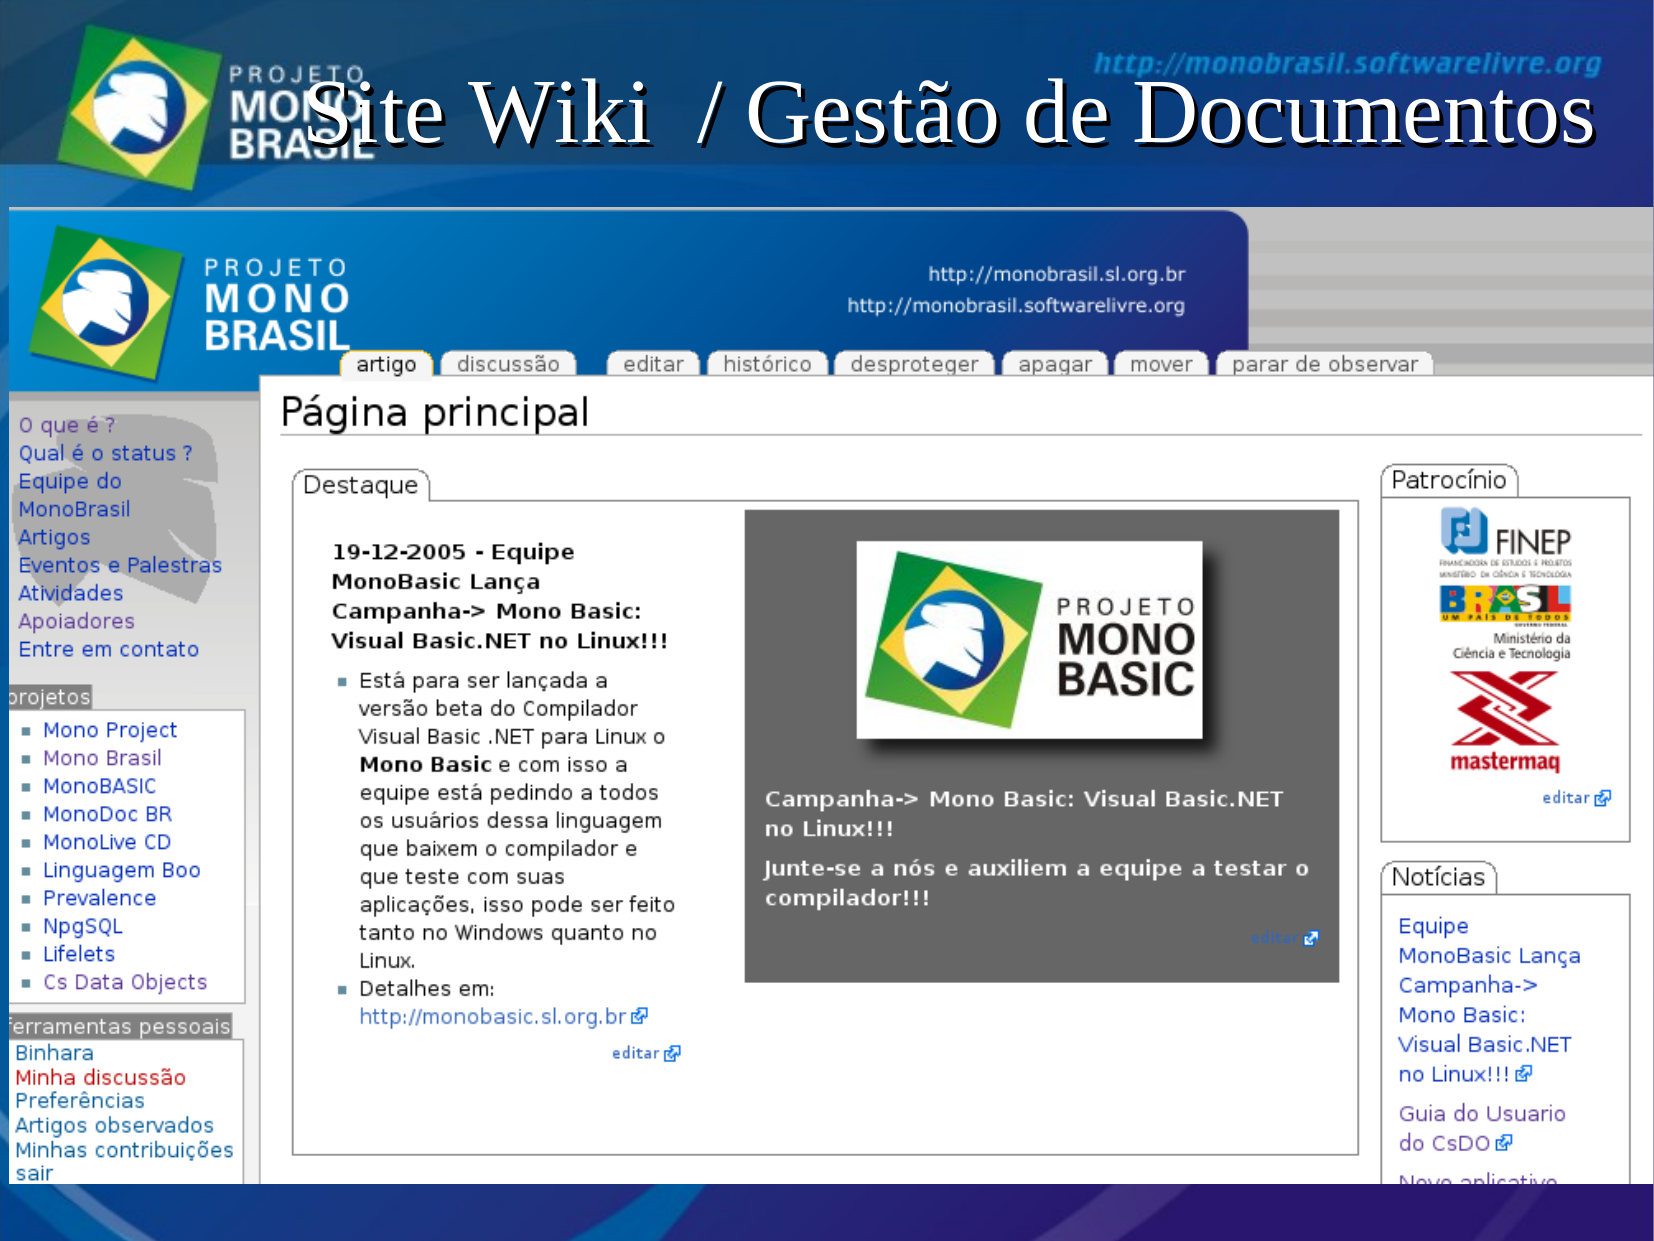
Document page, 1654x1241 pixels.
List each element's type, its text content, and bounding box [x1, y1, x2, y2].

picture [0, 0, 1654, 1241]
title Site Wiki / Gestão de Documentos [186, 8, 1599, 207]
